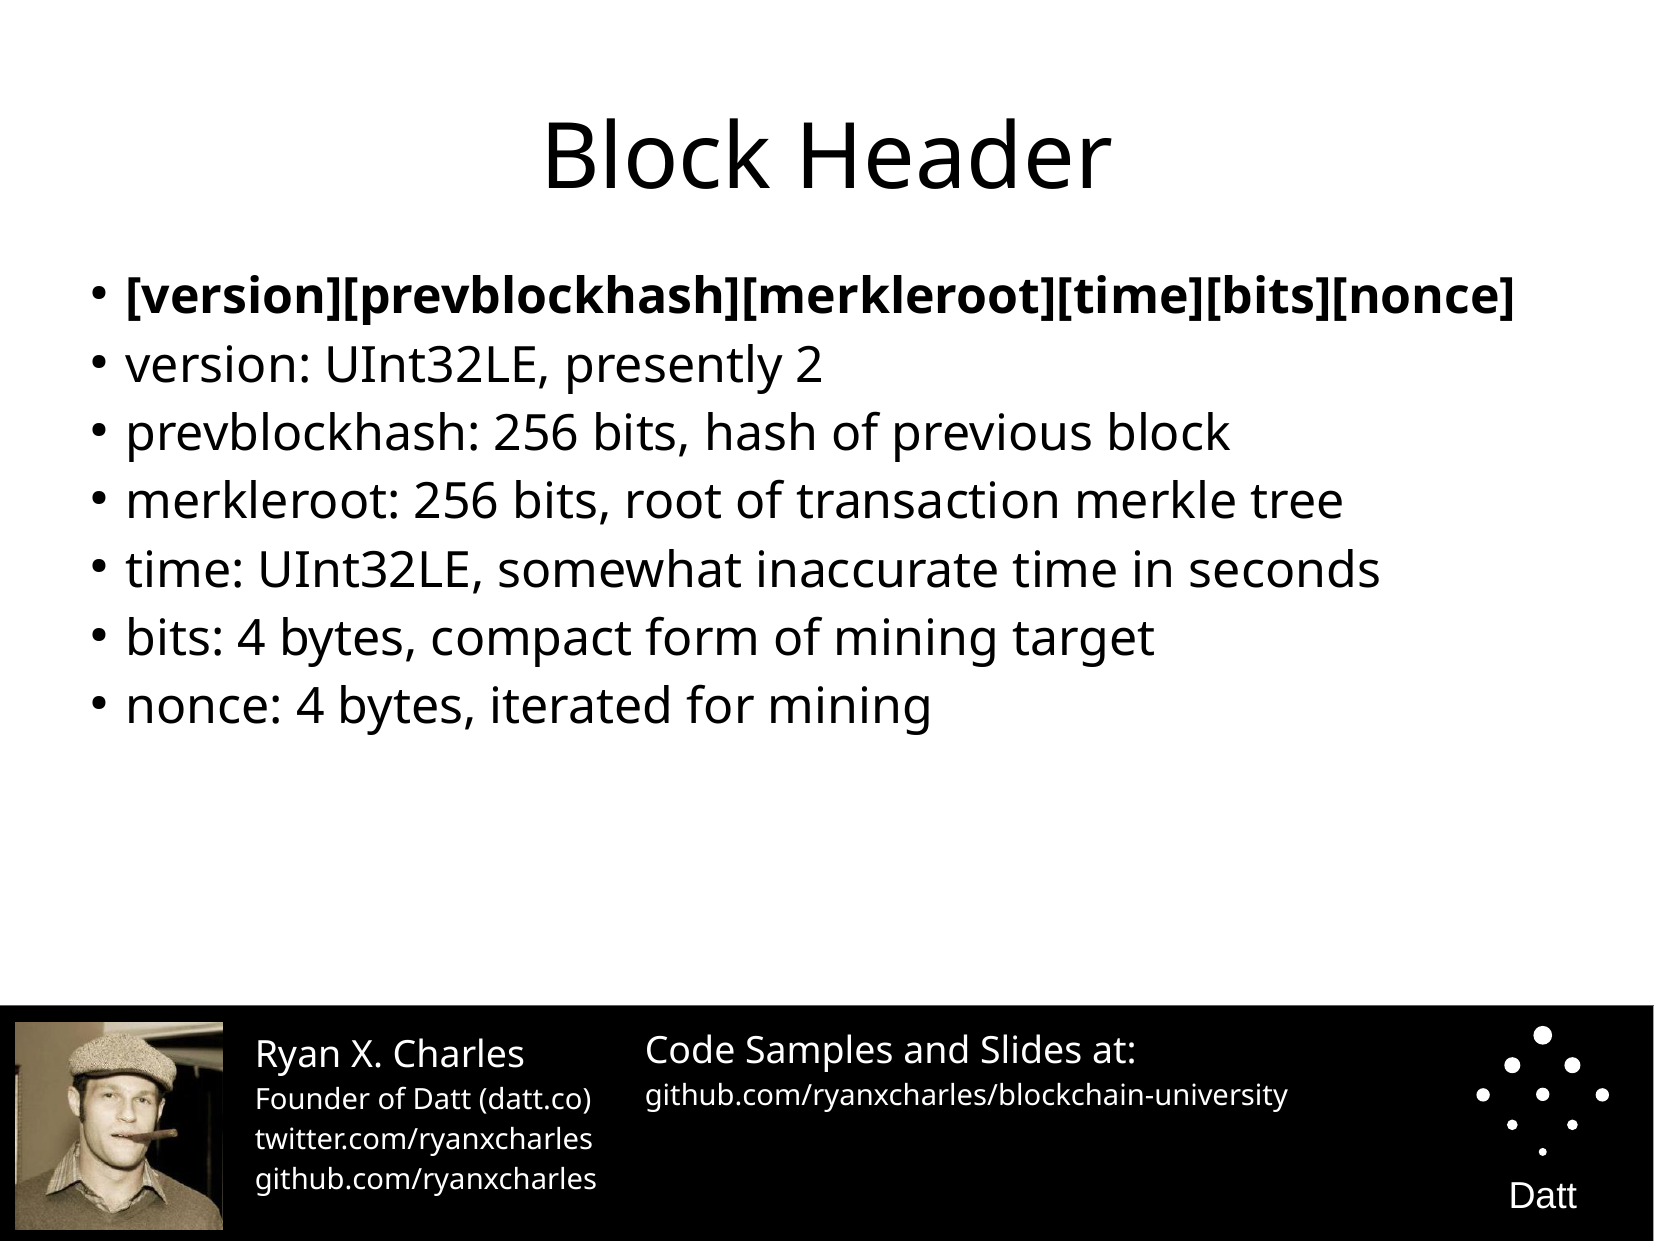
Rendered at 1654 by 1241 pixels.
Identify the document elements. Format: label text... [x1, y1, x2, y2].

title Block Header [82, 49, 1571, 257]
subtitle [version][prevblockhash][merkleroot][time][bits][nonce] version: UInt32LE, presently 2 prevblockhash: 256 bits, hash of previous block merkleroot: 256 bits, root of transaction merkle tree time: UInt32LE, somewhat inaccurate time in seconds bits: 4 bytes, compact form of mining target nonce: 4 bytes, iterated for mining [90, 260, 1546, 961]
text_box [0, 1005, 1654, 1241]
picture [15, 1022, 223, 1231]
picture [1475, 1023, 1611, 1159]
text_box Ryan X. Charles Founder of Datt (datt.co) twitter.com/ryanxcharles github.com/ryanxcharles [240, 1020, 976, 1241]
text_box Code Samples and Slides at: github.com/ryanxcharles/blockchain-university [630, 1015, 1403, 1156]
text_box Datt [1452, 1167, 1633, 1241]
